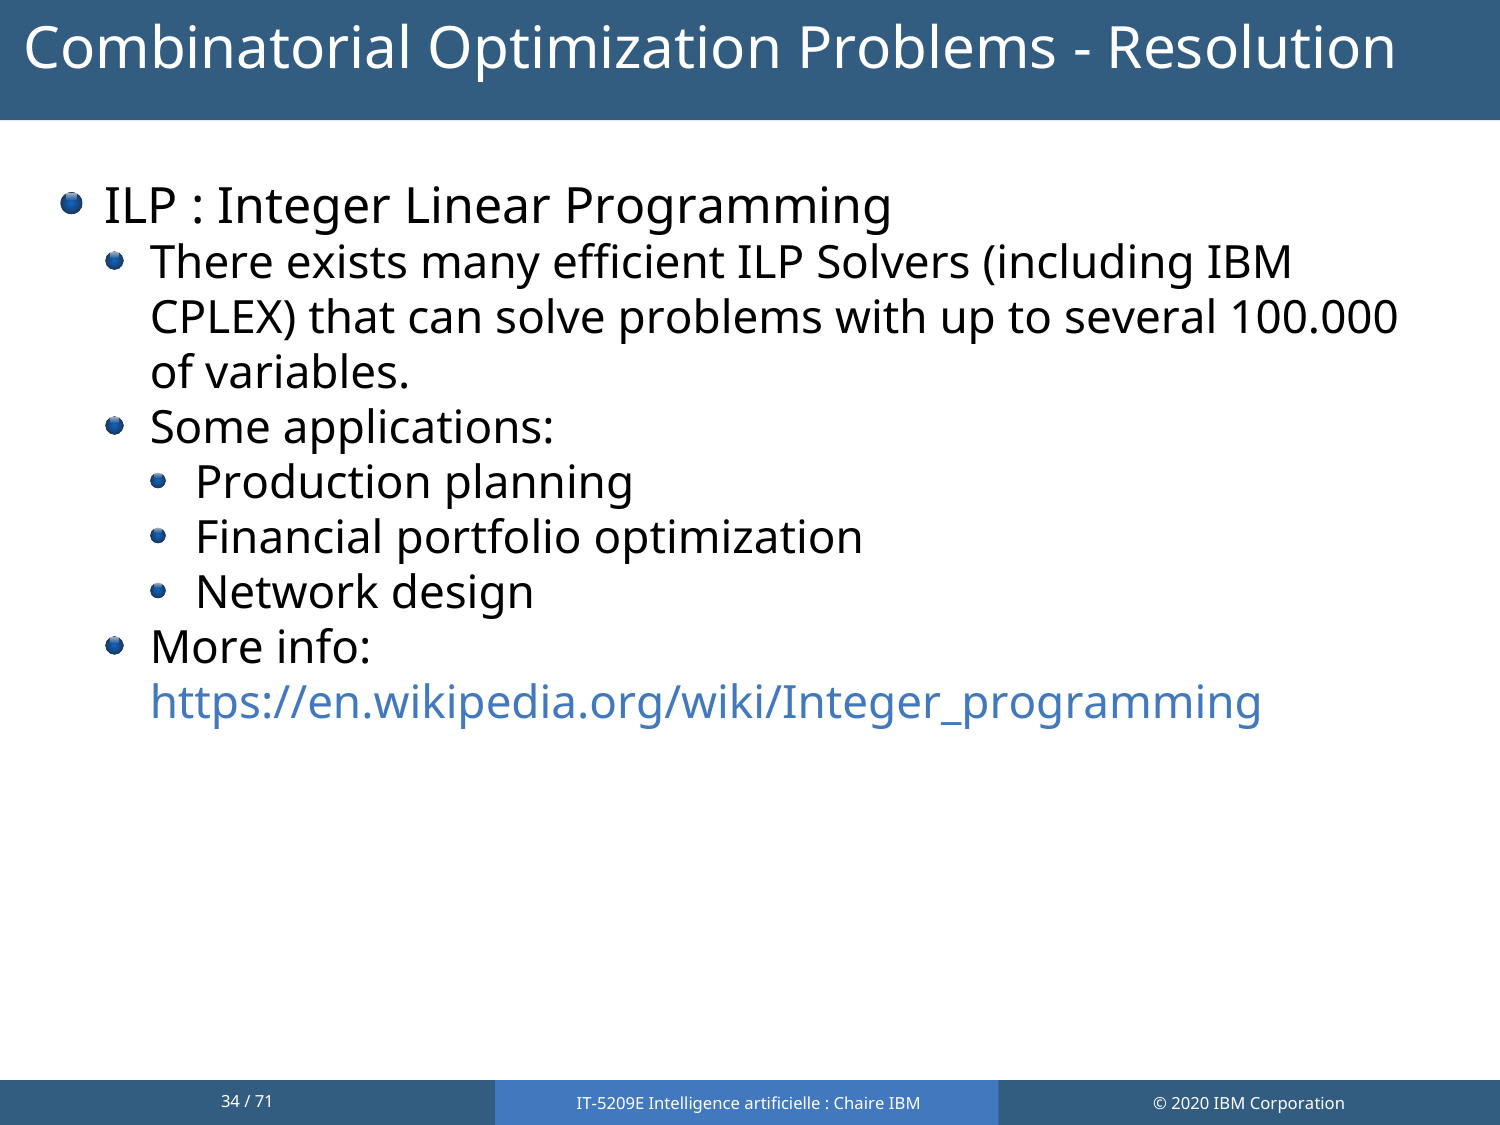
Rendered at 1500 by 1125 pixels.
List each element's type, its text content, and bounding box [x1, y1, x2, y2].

title Combinatorial Optimization Problems - Resolution [0, 0, 1500, 121]
list ILP : Integer Linear Programming There exists many efficient ILP Solvers (including IBM CPLEX) that can solve problems with up to several 100.000 of variables. Some applications: Production planning Financial portfolio optimization Network design More info: https://en.wikipedia.org/wiki/Integer_programming [45, 165, 1441, 1036]
